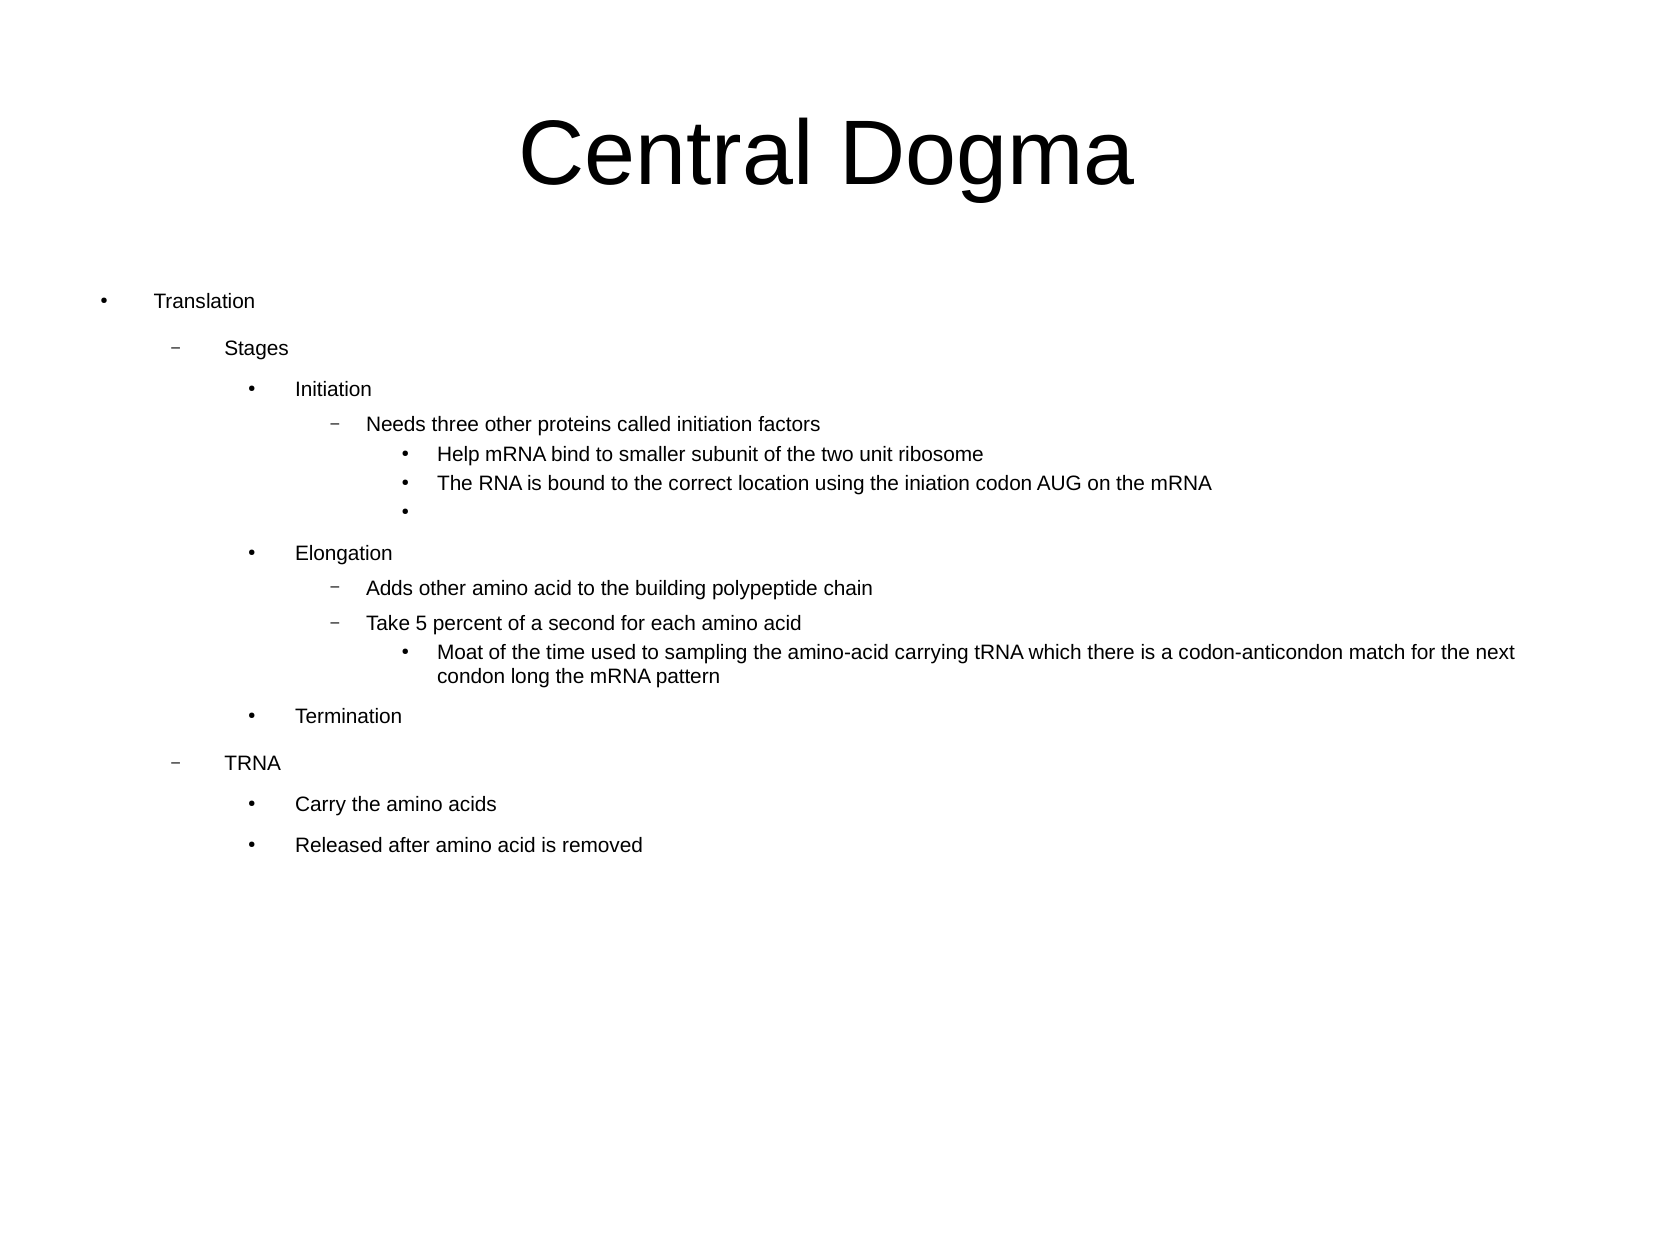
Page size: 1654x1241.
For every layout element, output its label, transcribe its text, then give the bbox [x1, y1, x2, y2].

title Central Dogma [82, 49, 1571, 257]
list Translation Stages Initiation Needs three other proteins called initiation factors Help mRNA bind to smaller subunit of the two unit ribosome The RNA is bound to the correct location using the iniation codon AUG on the mRNA Elongation Adds other amino acid to the building polypeptide chain Take 5 percent of a second for each amino acid Moat of the time used to sampling the amino-acid carrying tRNA which there is a codon-anticondon match for the next condon long the mRNA pattern Termination TRNA Carry the amino acids Released after amino acid is removed [82, 290, 1571, 1217]
